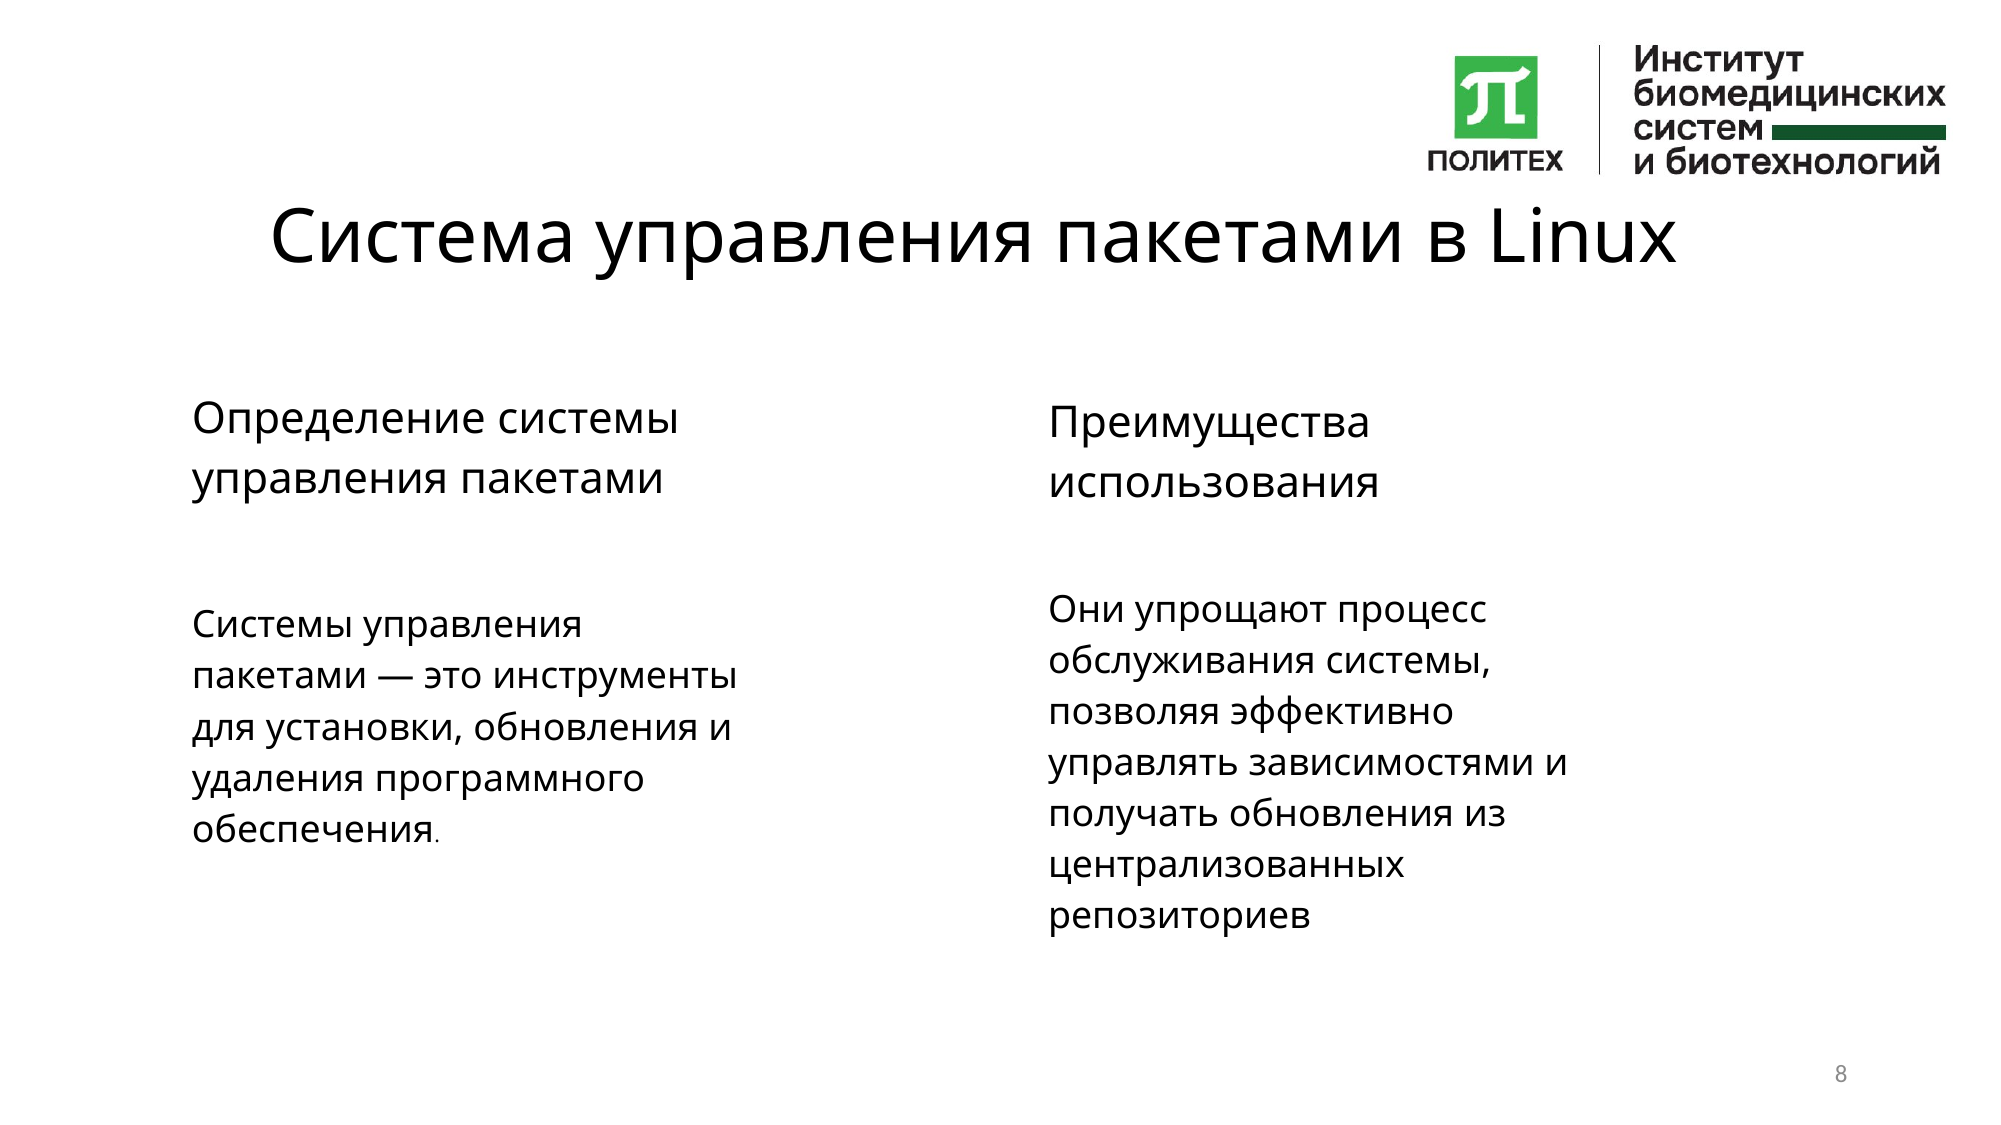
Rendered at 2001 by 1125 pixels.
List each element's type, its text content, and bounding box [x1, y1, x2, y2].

text_box Система управления пакетами в Linux [236, 138, 1713, 329]
picture [1387, 23, 1976, 207]
text_box Преимущества использования [1033, 383, 1536, 575]
text_box Определение системы управления пакетами [177, 379, 739, 566]
text_box Системы управления пакетами — это инструменты для установки, обновления и удаления программного обеспечения. [177, 590, 768, 1006]
text_box Они упрощают процесс обслуживания системы, позволяя эффективно управлять зависимостями и получать обновления из централизованных репозиториев [1033, 575, 1625, 895]
